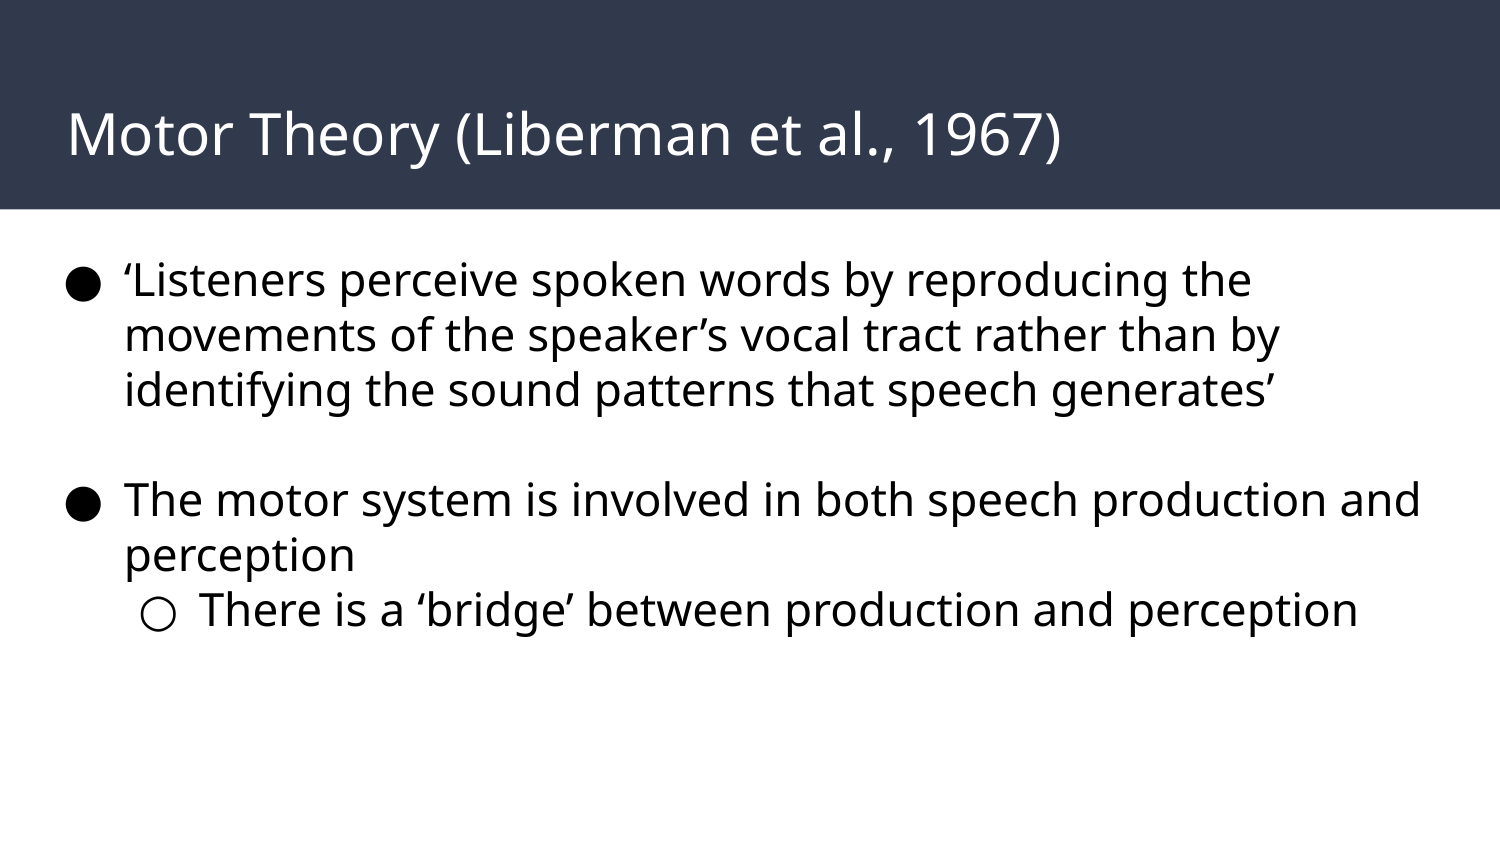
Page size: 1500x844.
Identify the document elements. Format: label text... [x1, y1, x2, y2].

text_box ‘Listeners perceive spoken words by reproducing the movements of the speaker’s vocal tract rather than by identifying the sound patterns that speech generates’ The motor system is involved in both speech production and perception There is a ‘bridge’ between production and perception [33, 235, 1455, 804]
title Motor Theory (Liberman et al., 1967) [51, 82, 1449, 185]
